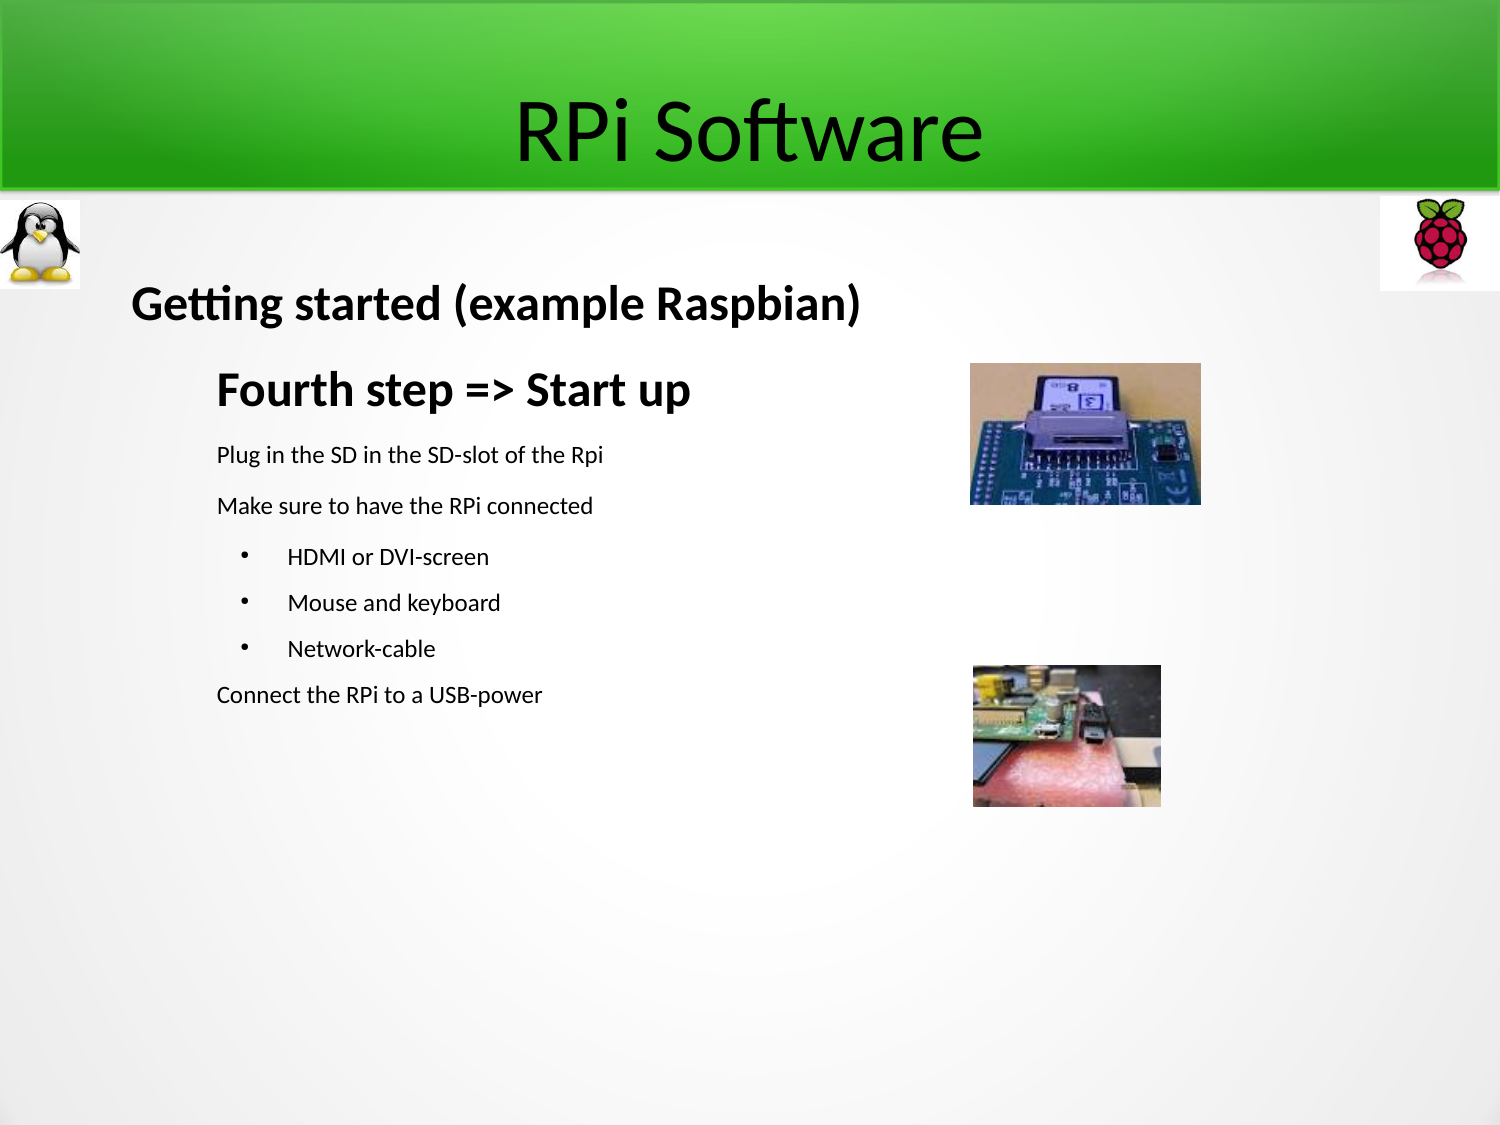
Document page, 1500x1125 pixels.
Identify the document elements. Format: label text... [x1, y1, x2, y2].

picture [0, 200, 80, 289]
picture [1380, 196, 1500, 291]
list Getting started (example Raspbian) Fourth step => Start up Plug in the SD in the SD-slot of the Rpi Make sure to have the RPi connected HDMI or DVI-screen Mouse and keyboard Network-cable Connect the RPi to a USB-power [60, 262, 1411, 1006]
picture [970, 363, 1201, 505]
title RPi Software [75, 45, 1425, 233]
picture [973, 665, 1161, 807]
